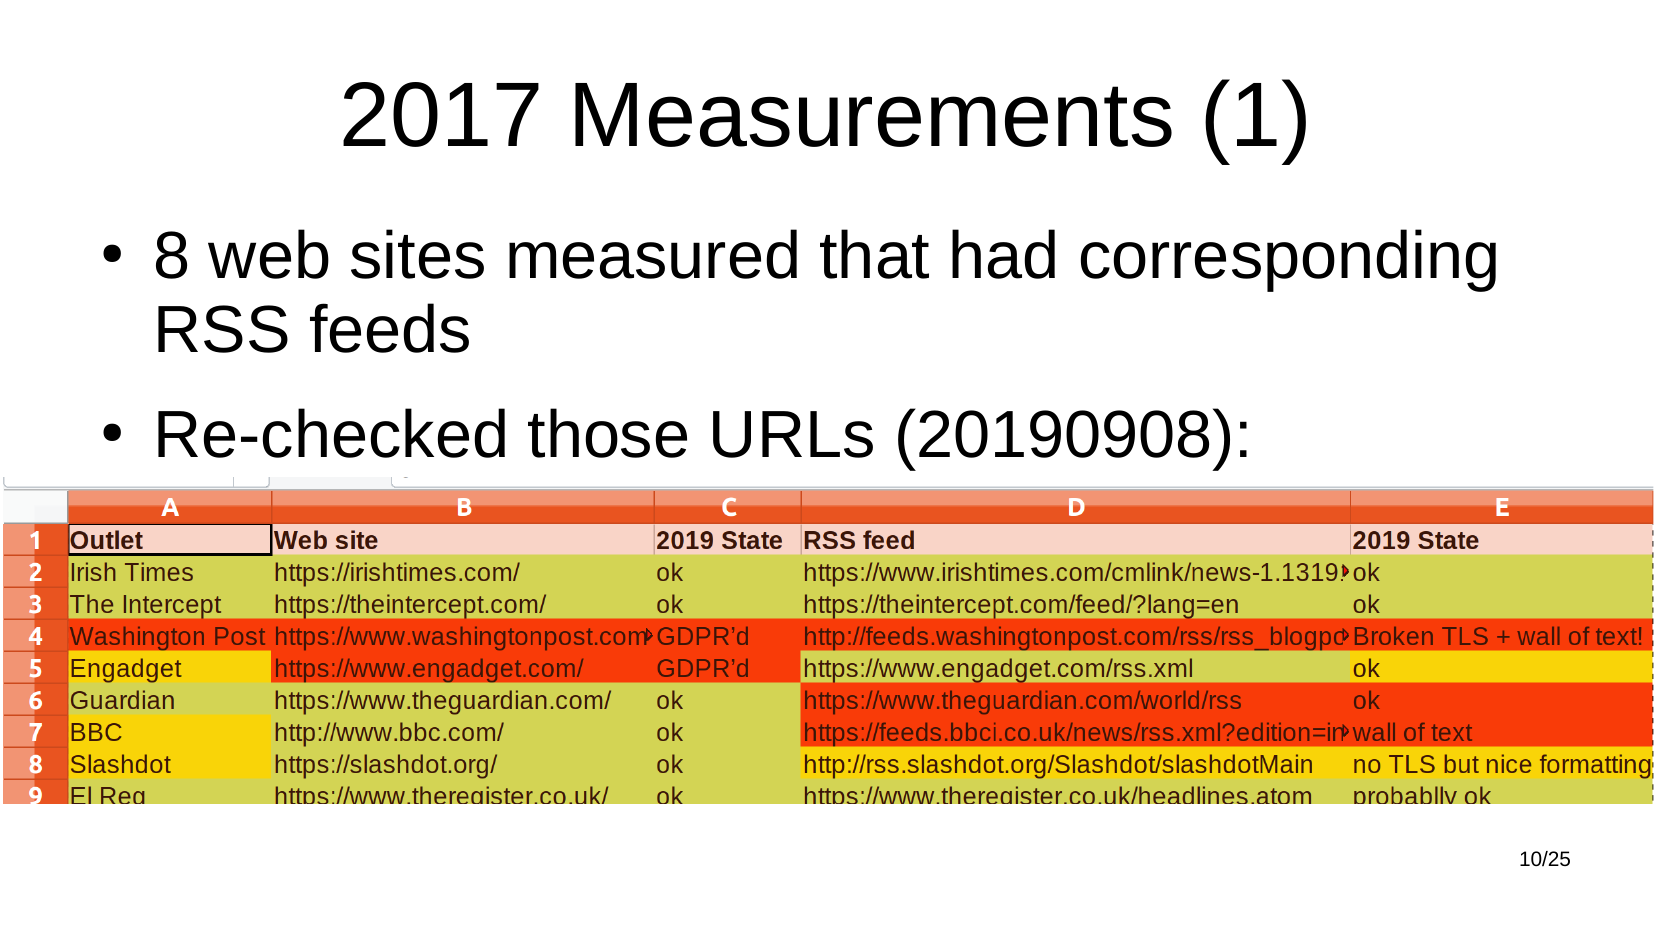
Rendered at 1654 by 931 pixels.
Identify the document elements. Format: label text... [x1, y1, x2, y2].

picture [3, 477, 1654, 804]
list 8 web sites measured that had corresponding RSS feeds Re-checked those URLs (20190908): [82, 217, 1571, 477]
title 2017 Measurements (1) [82, 37, 1571, 193]
